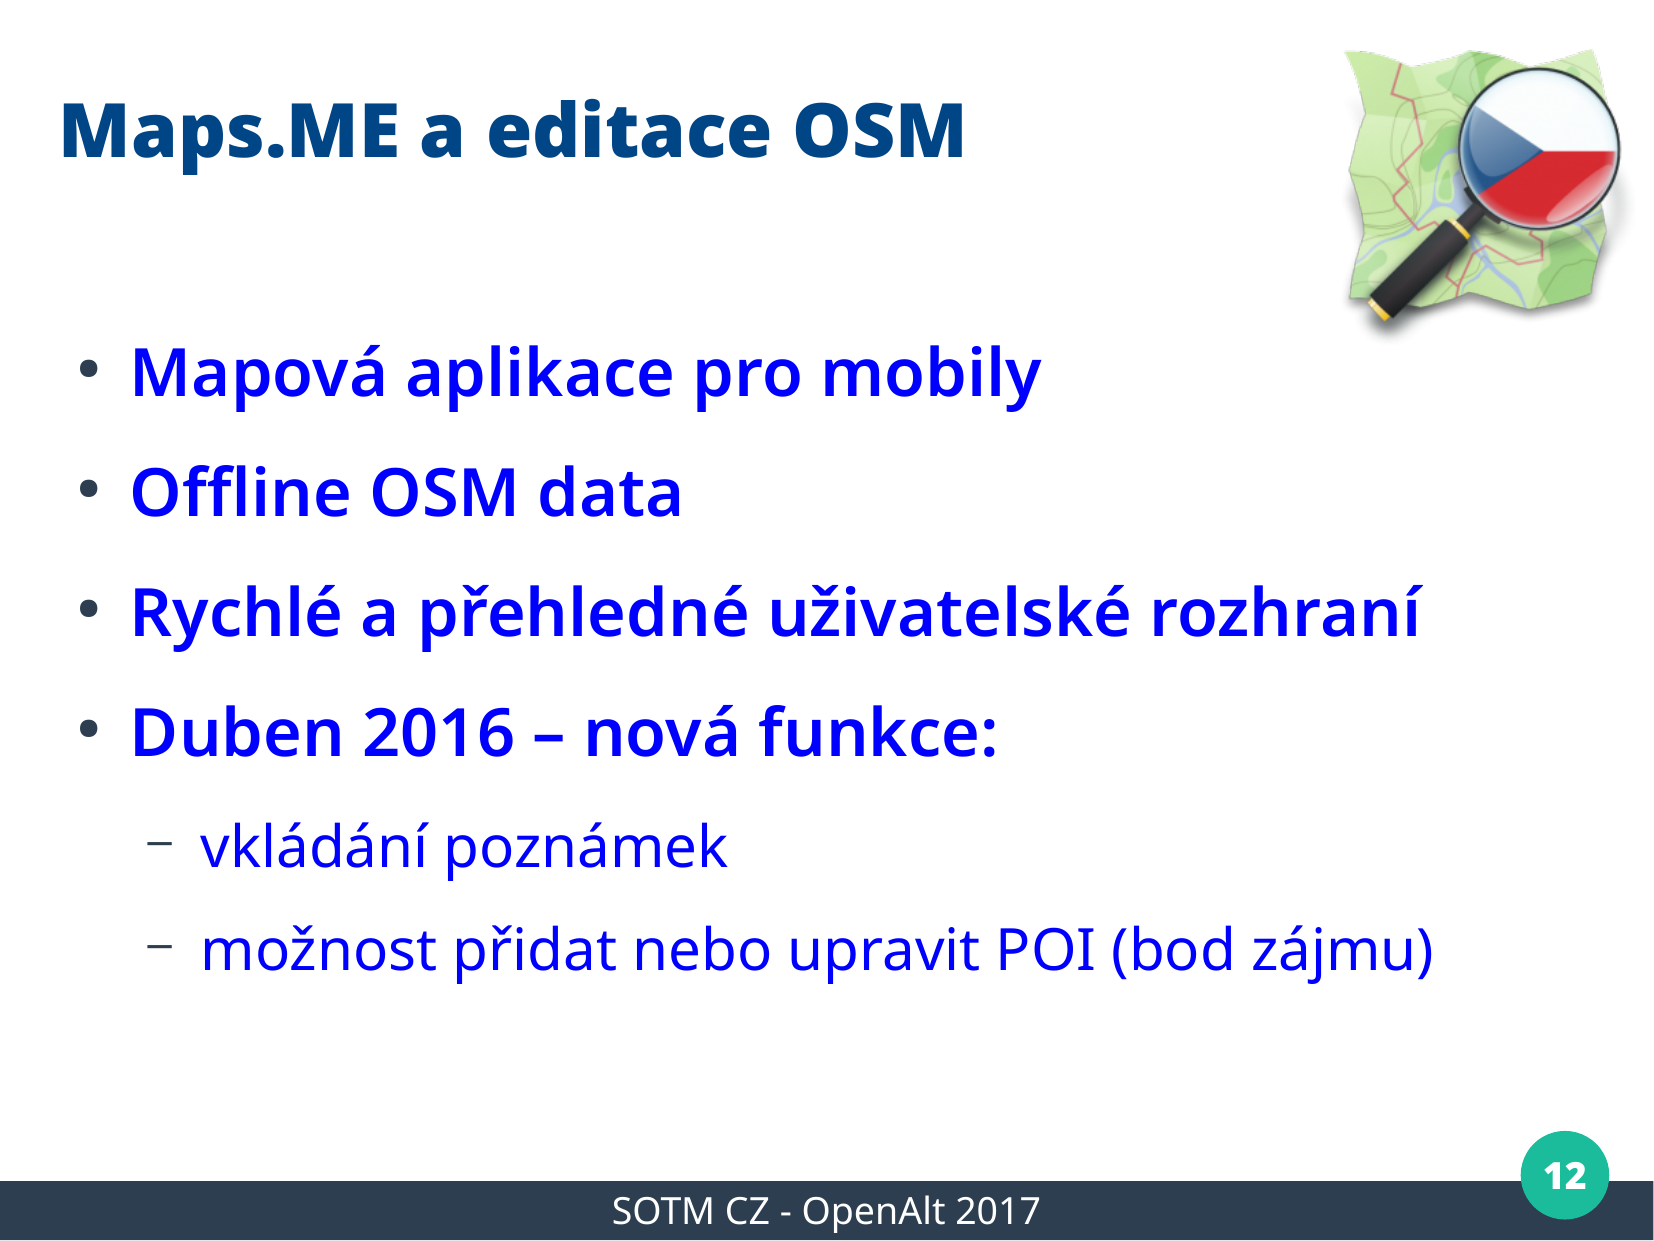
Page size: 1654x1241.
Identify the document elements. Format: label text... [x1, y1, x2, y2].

title Maps.ME a editace OSM [59, 49, 1347, 207]
picture [1334, 49, 1635, 350]
list Mapová aplikace pro mobily Offline OSM data Rychlé a přehledné uživatelské rozhraní Duben 2016 – nová funkce: vkládání poznámek možnost přidat nebo upravit POI (bod zájmu) [59, 324, 1595, 1152]
